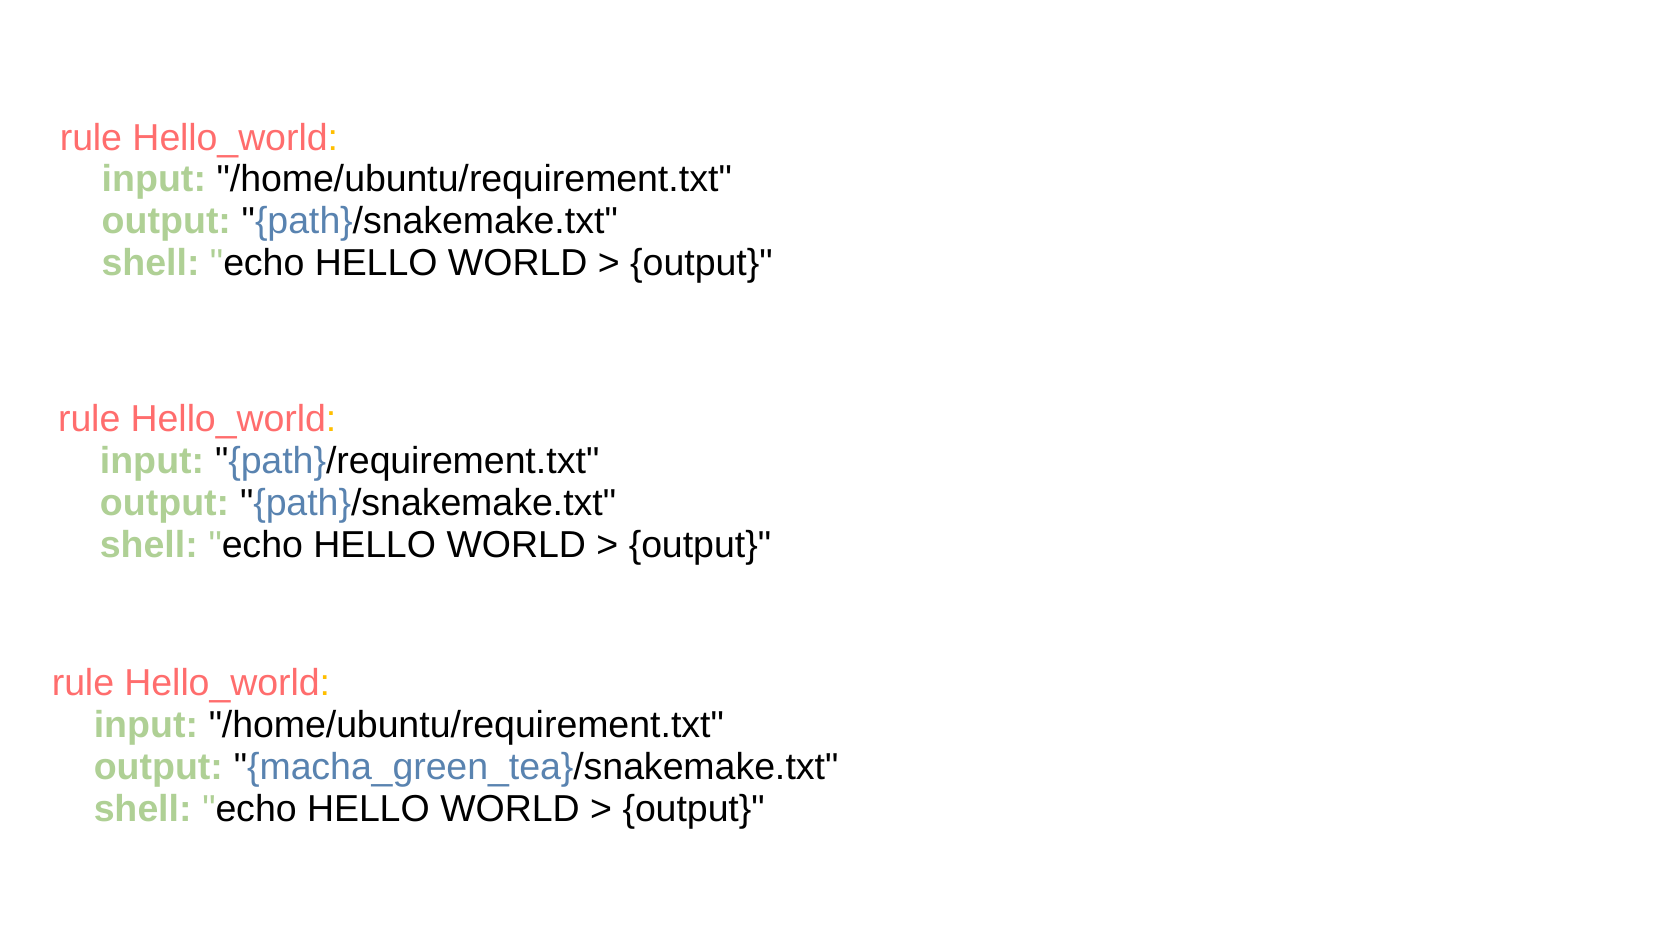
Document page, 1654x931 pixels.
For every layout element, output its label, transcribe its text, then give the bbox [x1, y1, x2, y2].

text_box rule Hello_world: input: "{path}/requirement.txt" output: "{path}/snakemake.txt" shell: "echo HELLO WORLD > {output}" [43, 389, 801, 615]
text_box rule Hello_world: input: "/home/ubuntu/requirement.txt" output: "{macha_green_tea}/snakemake.txt" shell: "echo HELLO WORLD > {output}" [37, 653, 865, 879]
text_box rule Hello_world: input: "/home/ubuntu/requirement.txt" output: "{path}/snakemake.txt" shell: "echo HELLO WORLD > {output}" [44, 108, 790, 334]
